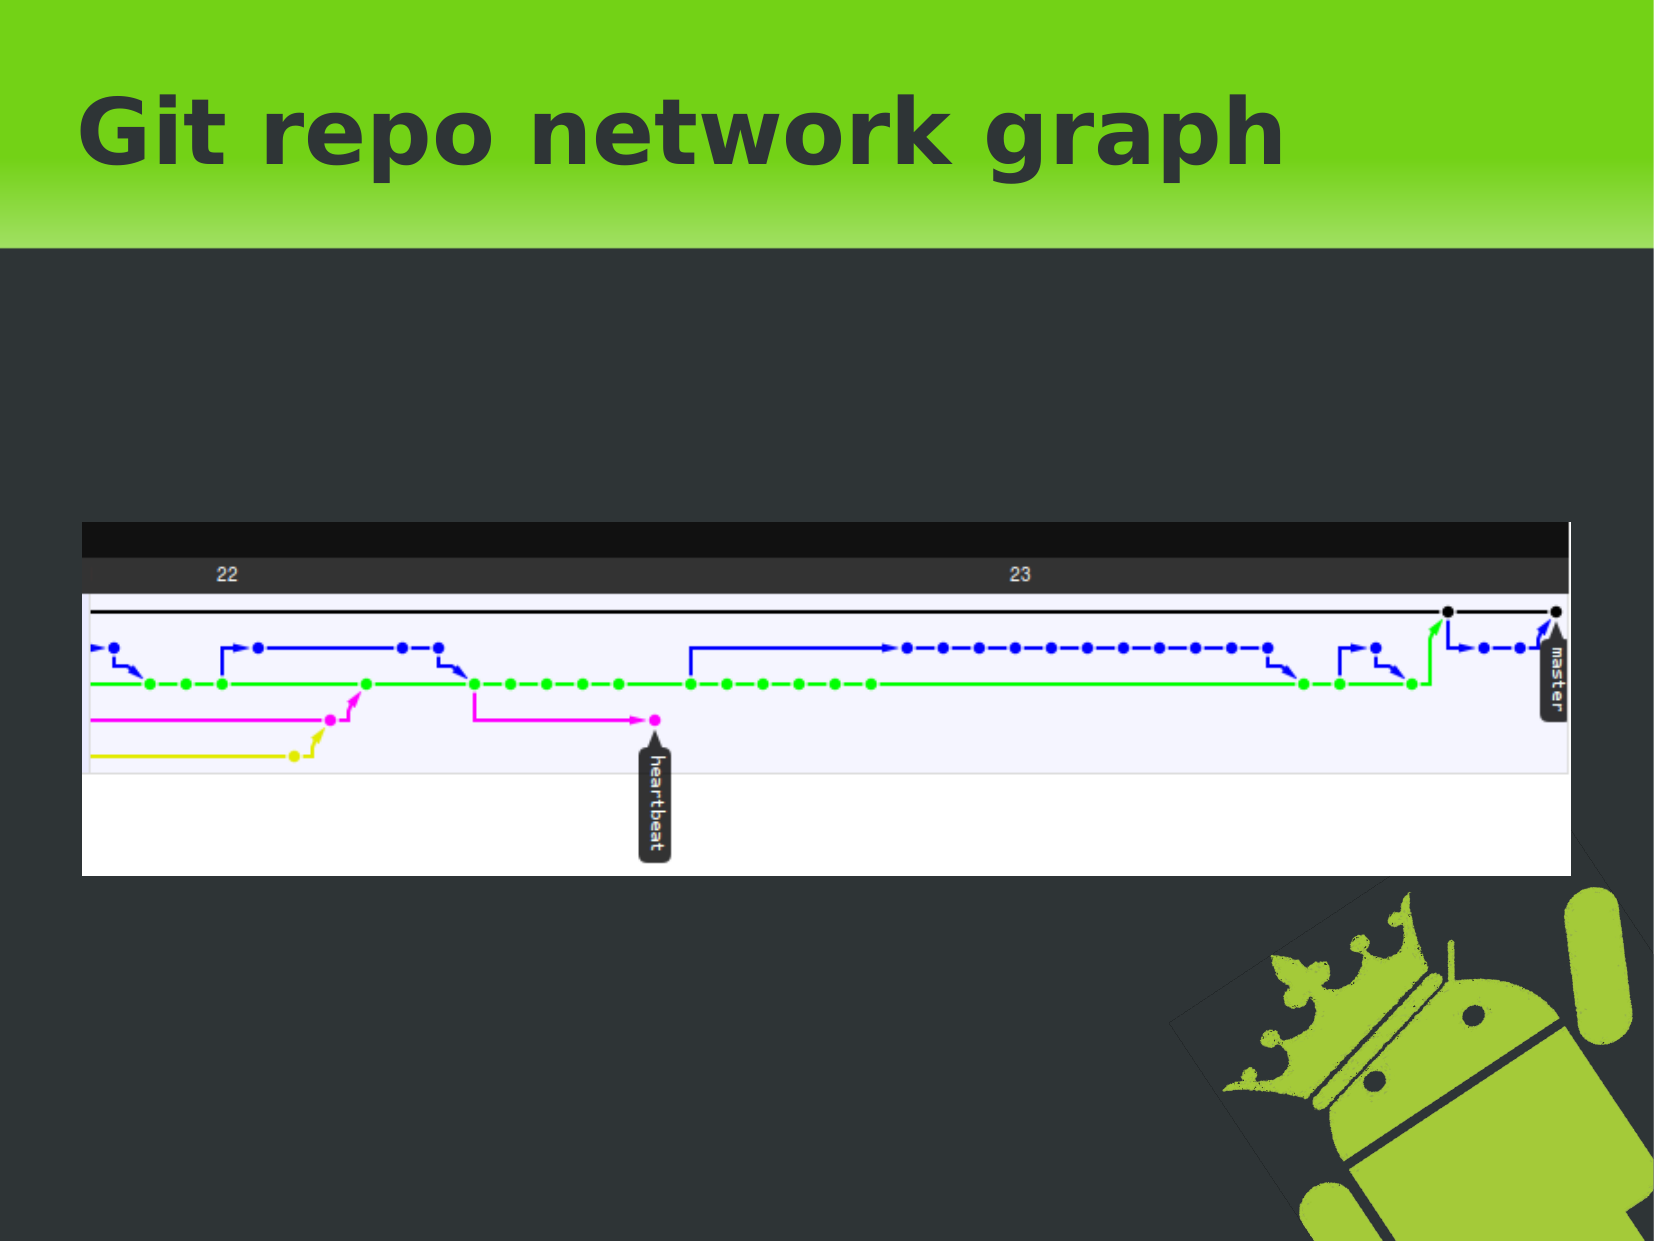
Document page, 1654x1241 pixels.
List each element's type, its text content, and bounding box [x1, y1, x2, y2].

title Git repo network graph [76, 29, 1565, 237]
picture [0, 0, 1654, 1241]
